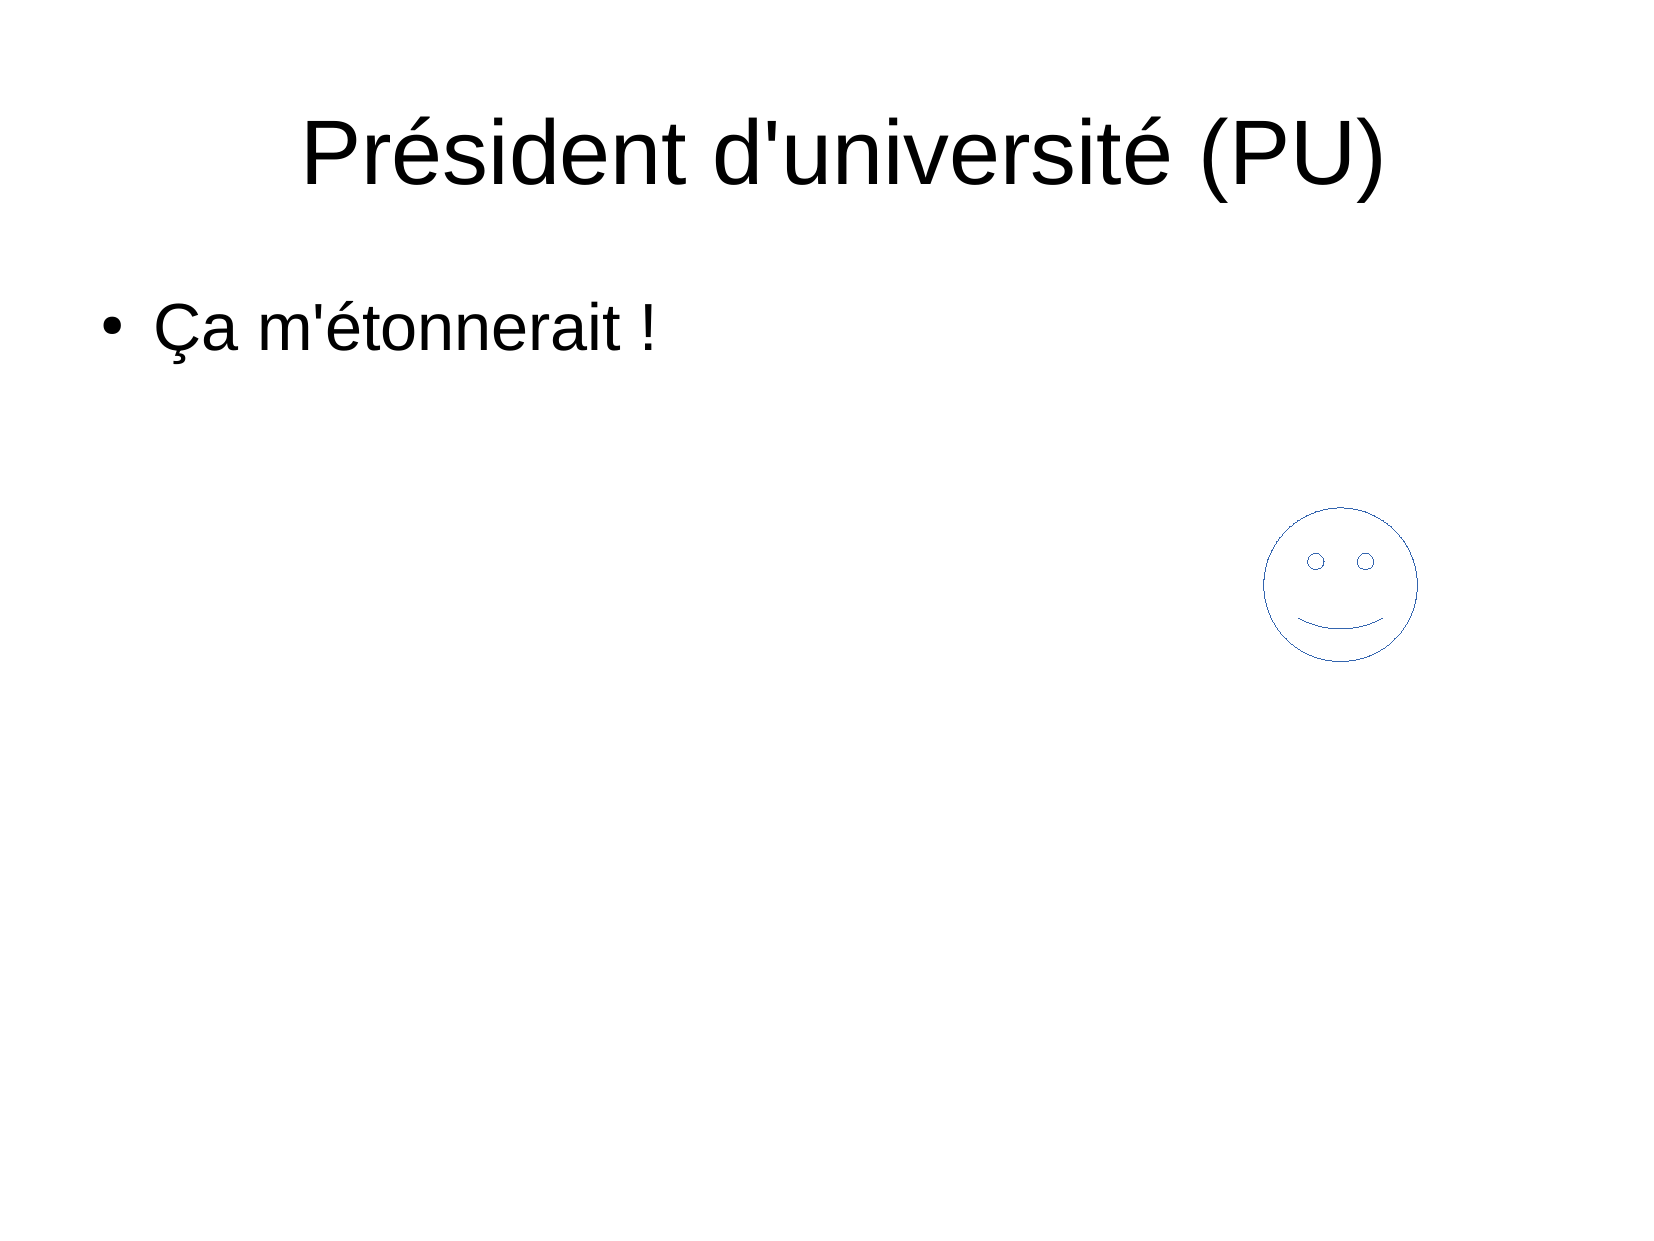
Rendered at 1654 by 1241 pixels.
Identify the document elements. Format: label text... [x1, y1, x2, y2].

title Président d'université (PU) [82, 49, 1571, 257]
list Ça m'étonnerait ! [82, 290, 1571, 1010]
